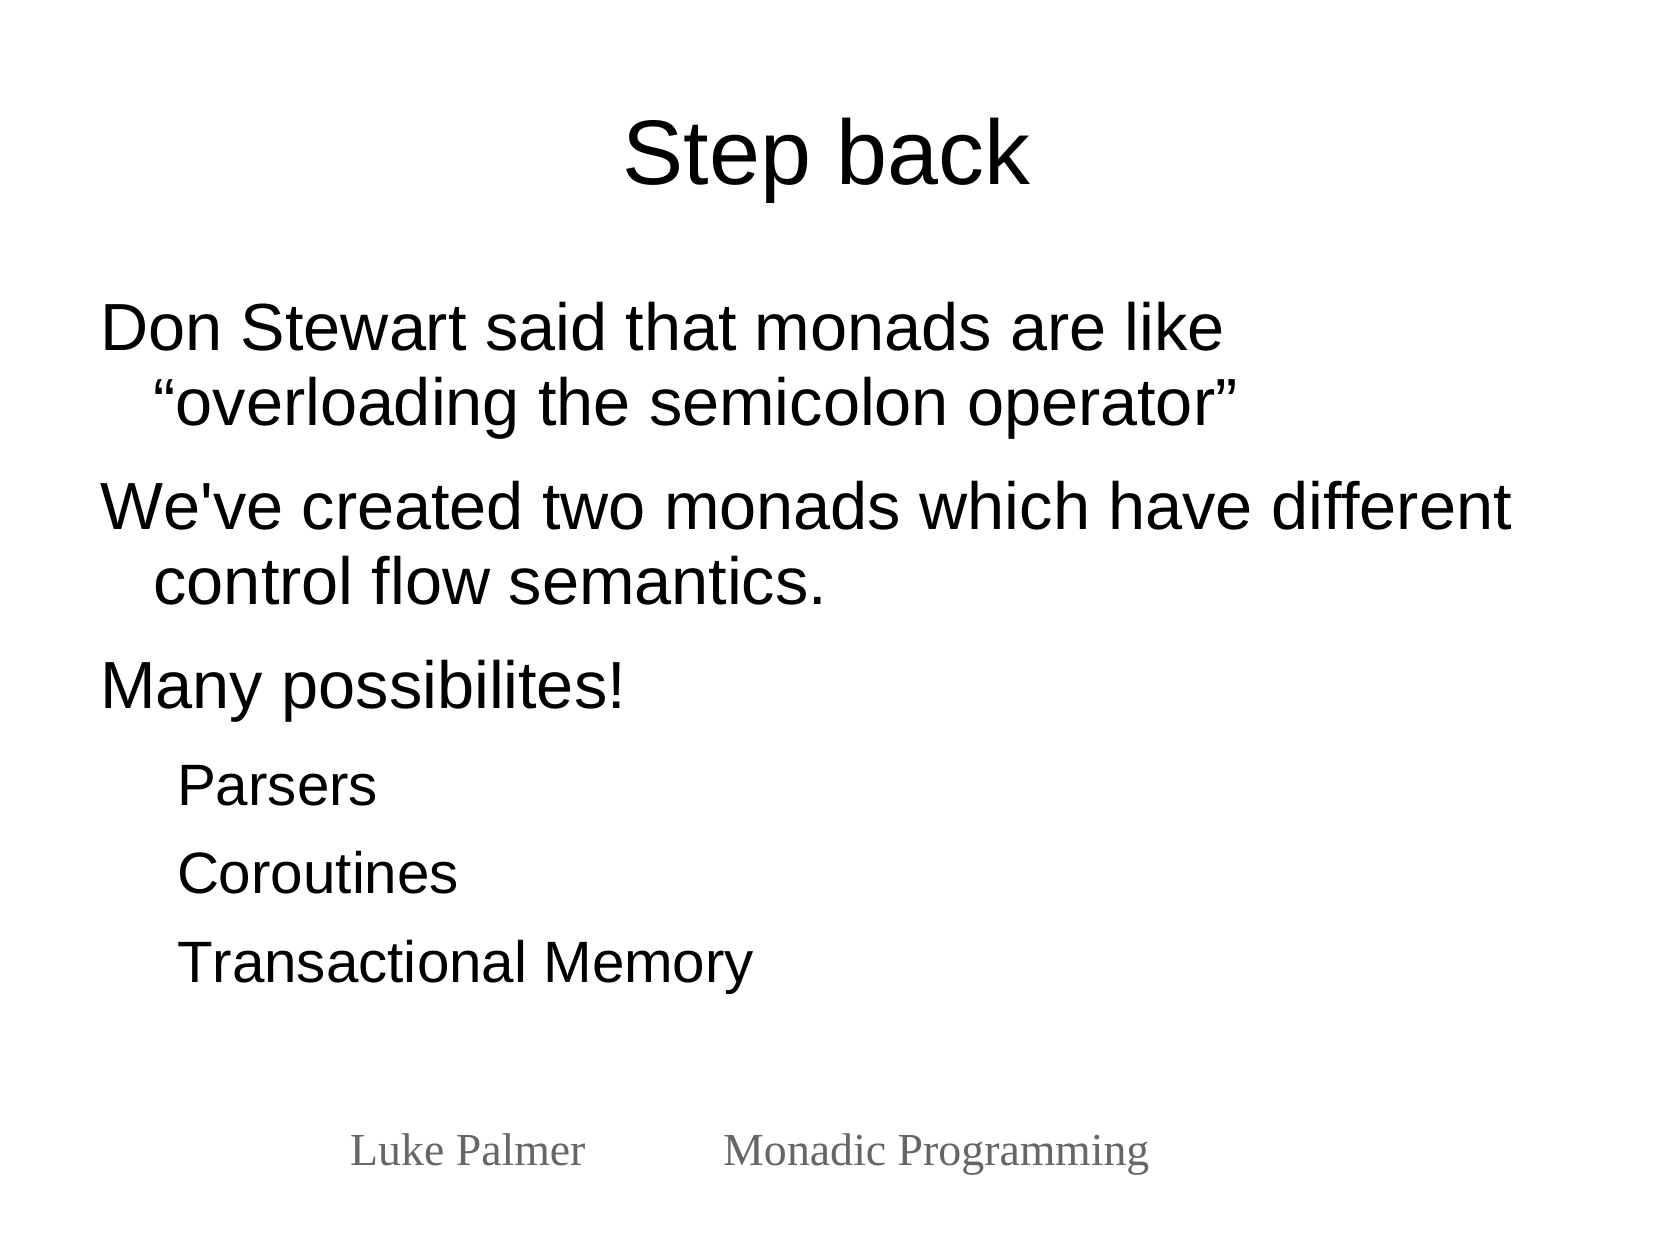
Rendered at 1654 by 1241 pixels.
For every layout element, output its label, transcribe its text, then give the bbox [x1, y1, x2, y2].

list Don Stewart said that monads are like “overloading the semicolon operator” We've created two monads which have different control flow semantics. Many possibilites! Parsers Coroutines Transactional Memory [82, 290, 1571, 1109]
title Step back [82, 49, 1571, 257]
